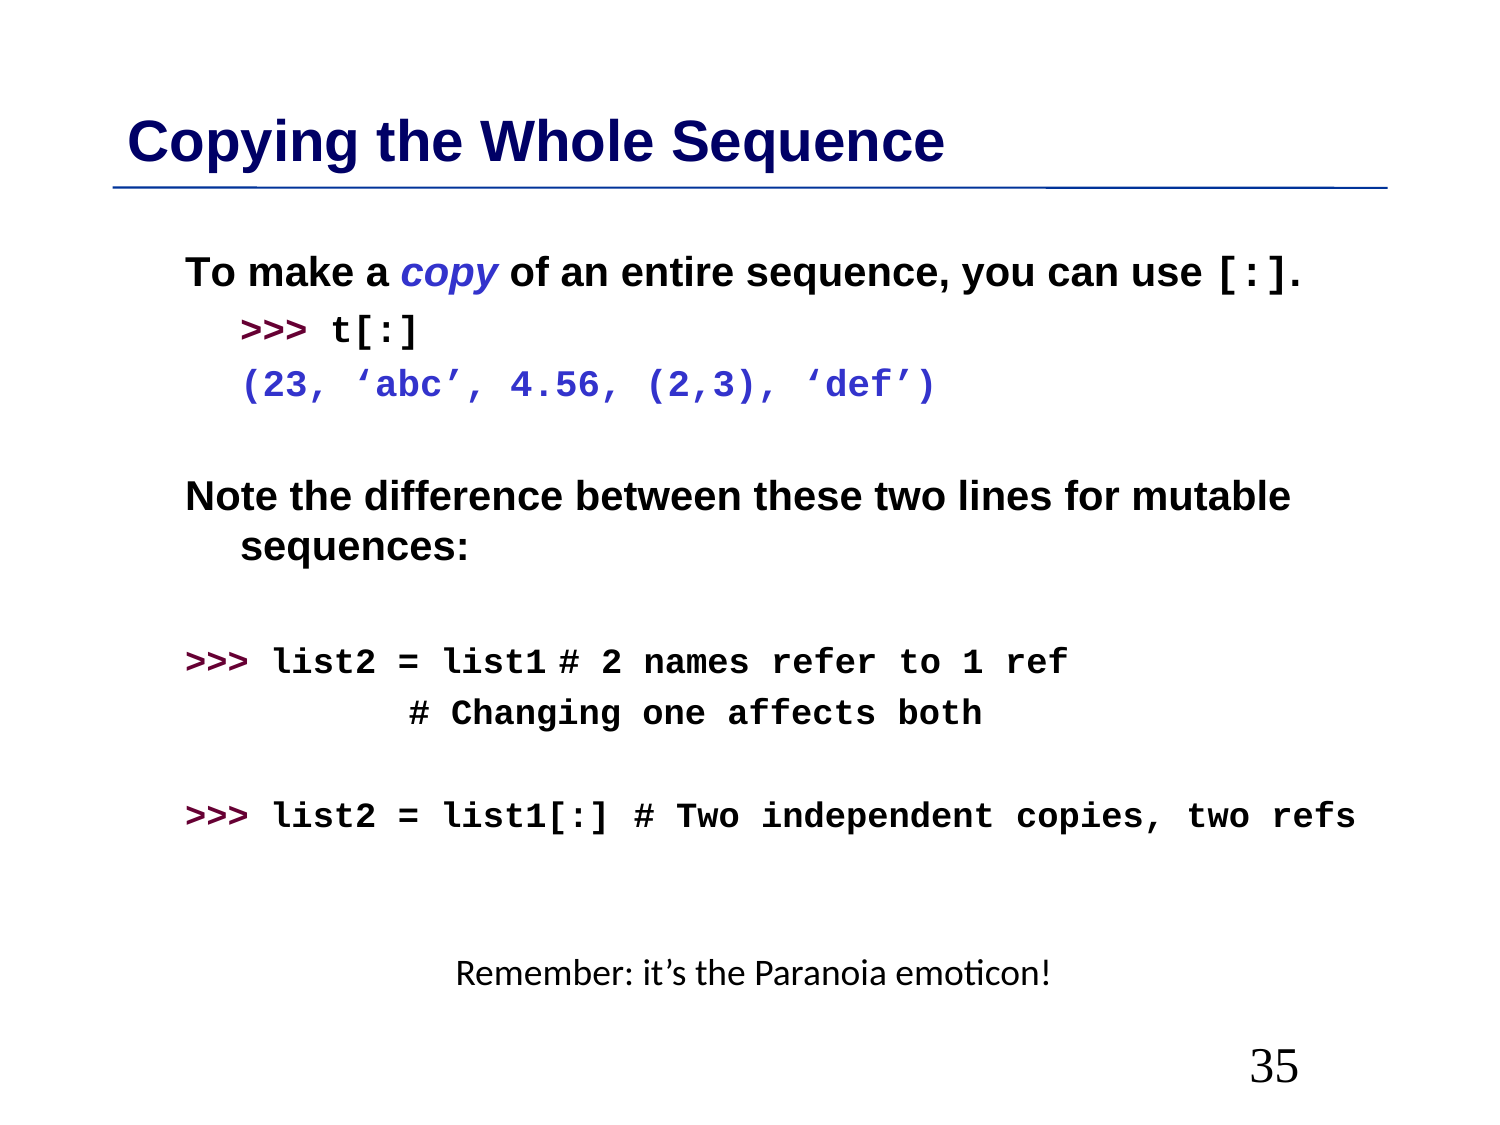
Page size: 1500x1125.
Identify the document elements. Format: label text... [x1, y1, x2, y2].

text_box Remember: it’s the Paranoia emoticon! [348, 940, 1152, 1002]
list To make a copy of an entire sequence, you can use [:]. >>> t[:] (23, ‘abc’, 4.56, (2,3), ‘def’) Note the difference between these two lines for mutable sequences: >>> list2 = list1 # 2 names refer to 1 ref # Changing one affects both >>> list2 = list1[:] # Two independent copies, two refs [112, 237, 1388, 1000]
text_box [1074, 1000, 1387, 1125]
title Copying the Whole Sequence [112, 95, 1388, 181]
